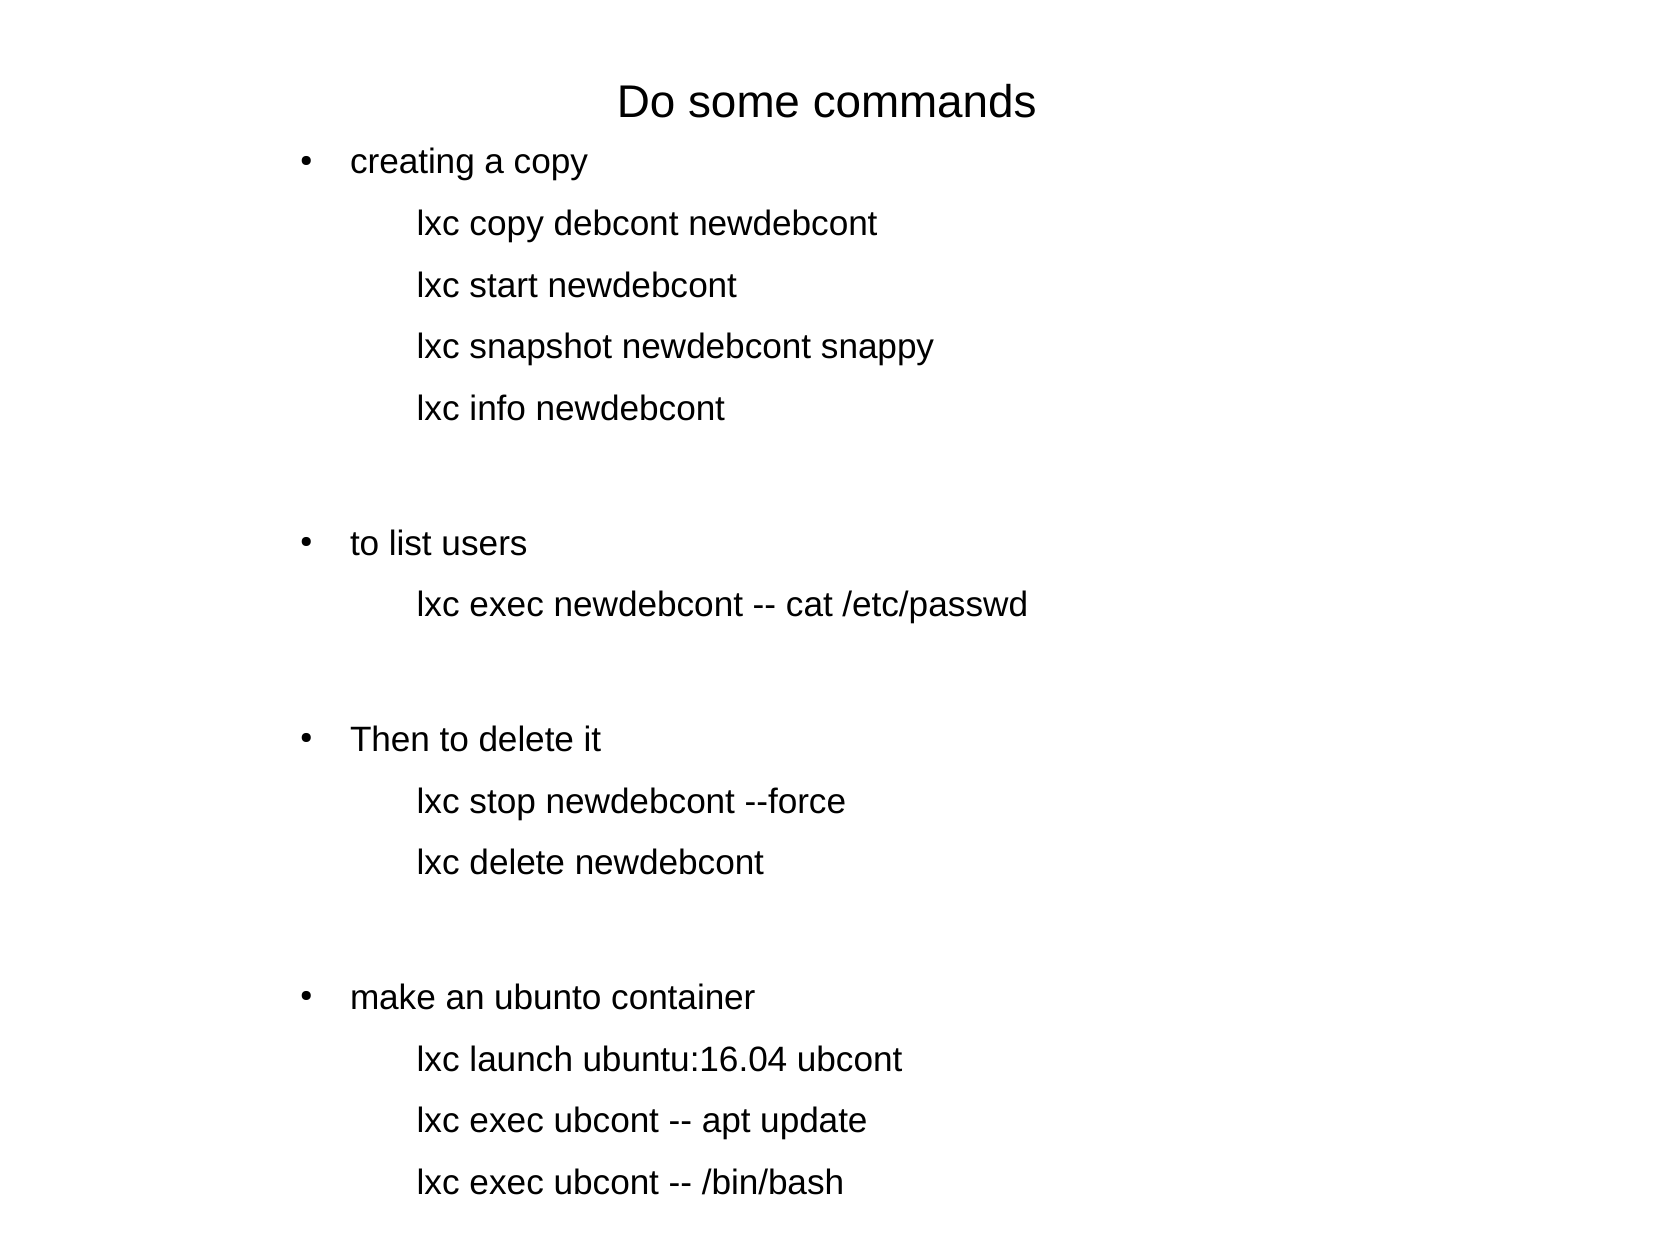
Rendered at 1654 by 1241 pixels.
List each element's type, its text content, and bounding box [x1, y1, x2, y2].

list creating a copy lxc copy debcont newdebcont lxc start newdebcont lxc snapshot newdebcont snappy lxc info newdebcont to list users lxc exec newdebcont -- cat /etc/passwd Then to delete it lxc stop newdebcont --force lxc delete newdebcont make an ubunto container lxc launch ubuntu:16.04 ubcont lxc exec ubcont -- apt update lxc exec ubcont -- /bin/bash [283, 141, 1323, 1205]
title Do some commands [82, 49, 1571, 154]
